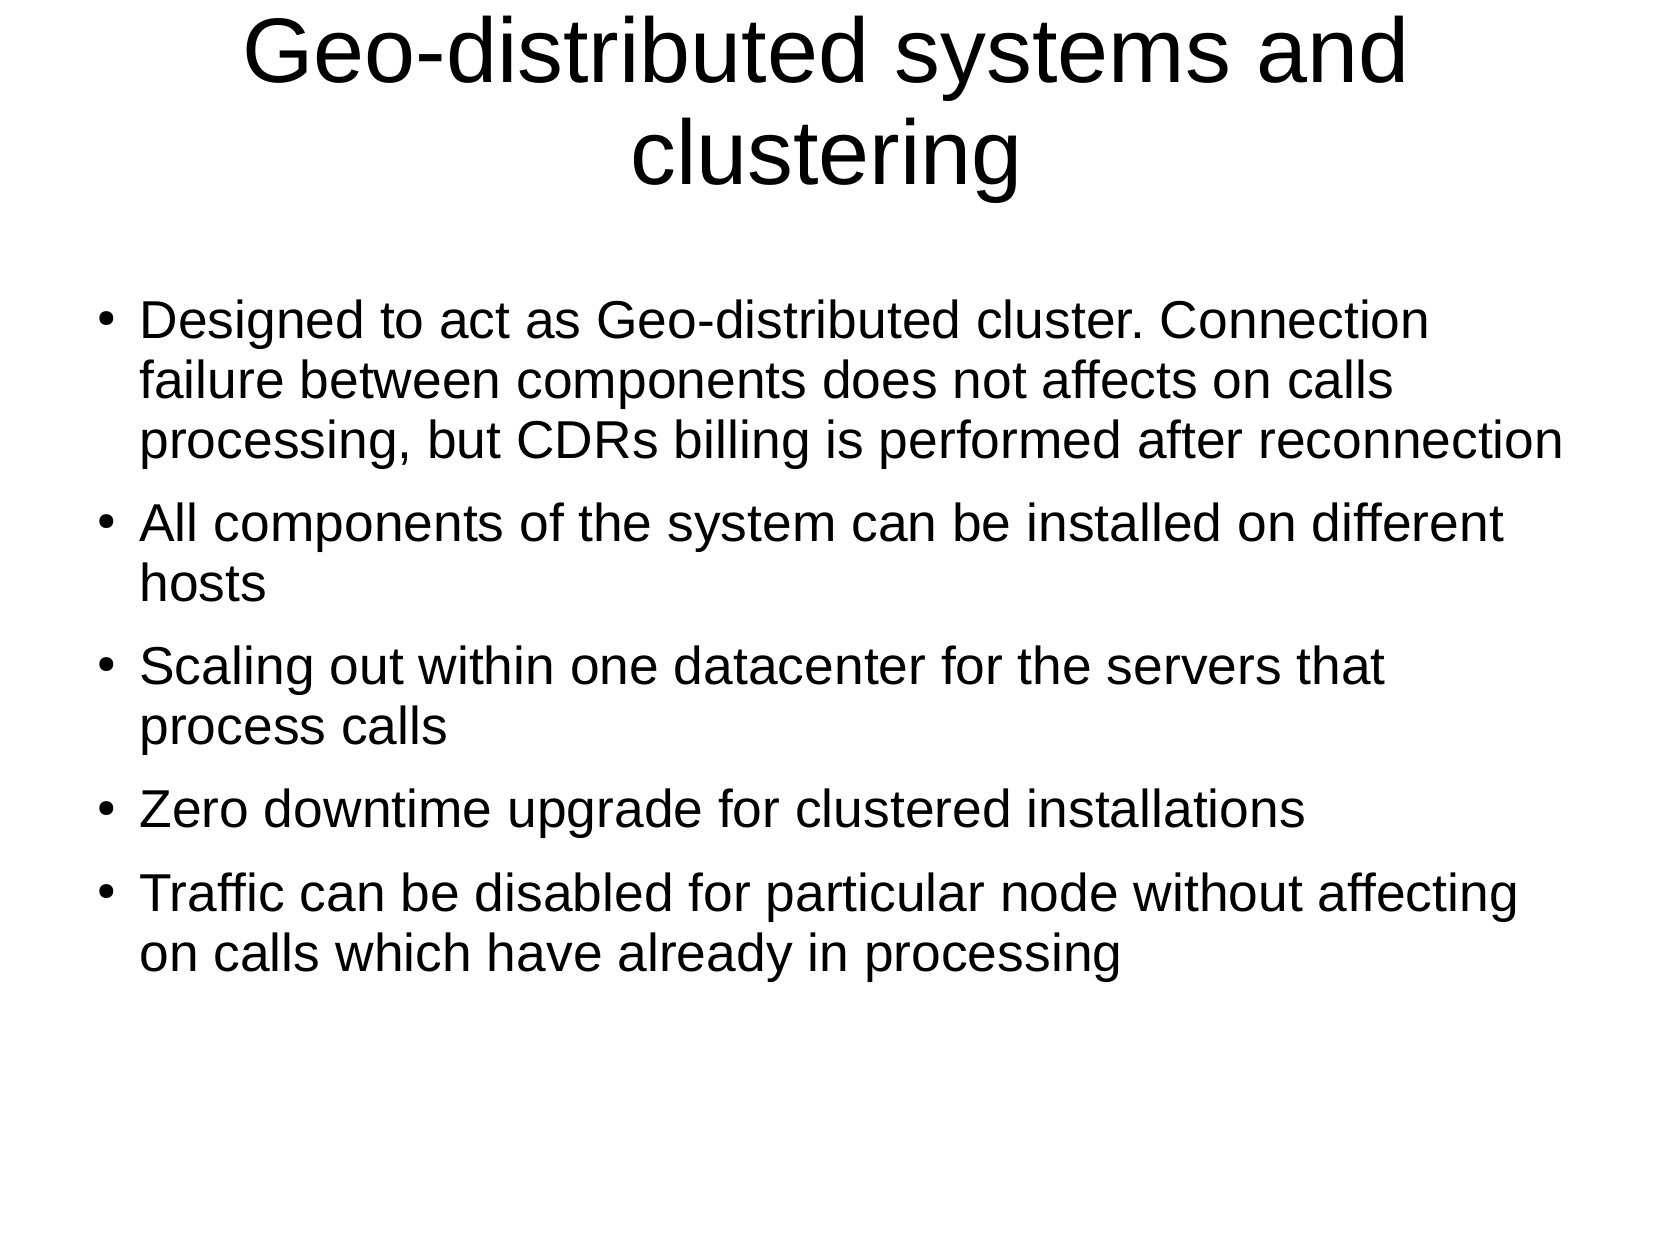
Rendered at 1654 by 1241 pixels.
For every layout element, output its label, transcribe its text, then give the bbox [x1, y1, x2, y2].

title Geo-distributed systems and clustering [82, 0, 1571, 290]
list Designed to act as Geo-distributed cluster. Connection failure between components does not affects on calls processing, but CDRs billing is performed after reconnection All components of the system can be installed on different hosts Scaling out within one datacenter for the servers that process calls Zero downtime upgrade for clustered installations Traffic can be disabled for particular node without affecting on calls which have already in processing [82, 290, 1571, 1010]
